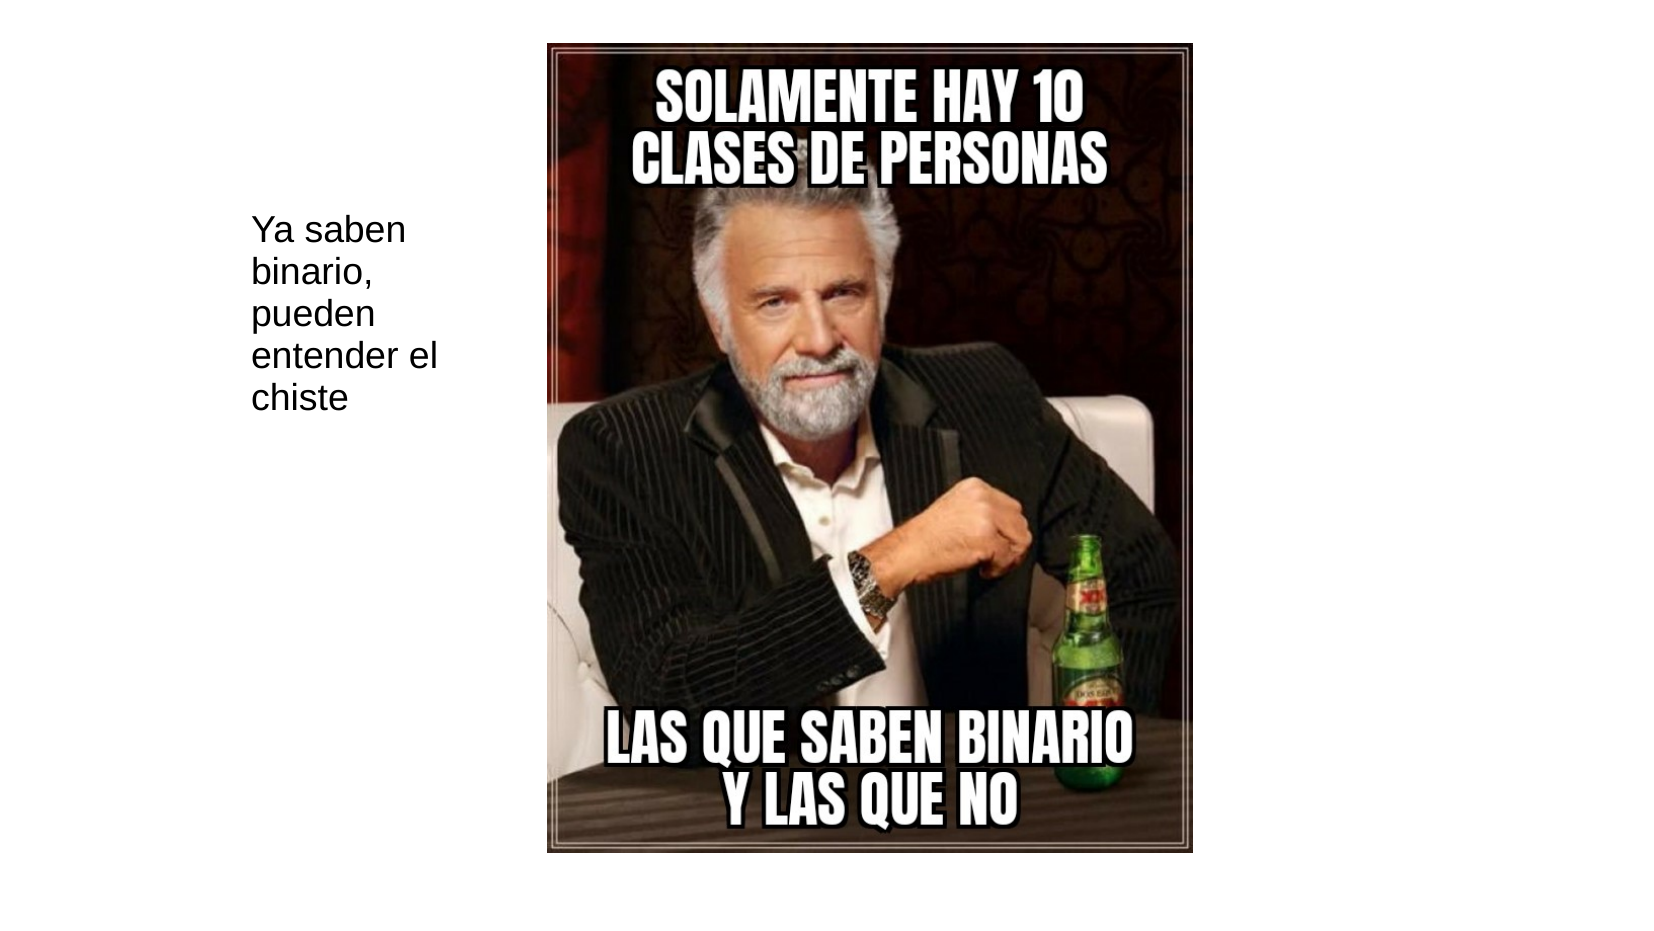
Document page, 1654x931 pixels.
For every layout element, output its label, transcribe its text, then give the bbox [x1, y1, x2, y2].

picture [547, 43, 1193, 853]
text_box Ya saben binario, pueden entender el chiste [236, 200, 473, 426]
